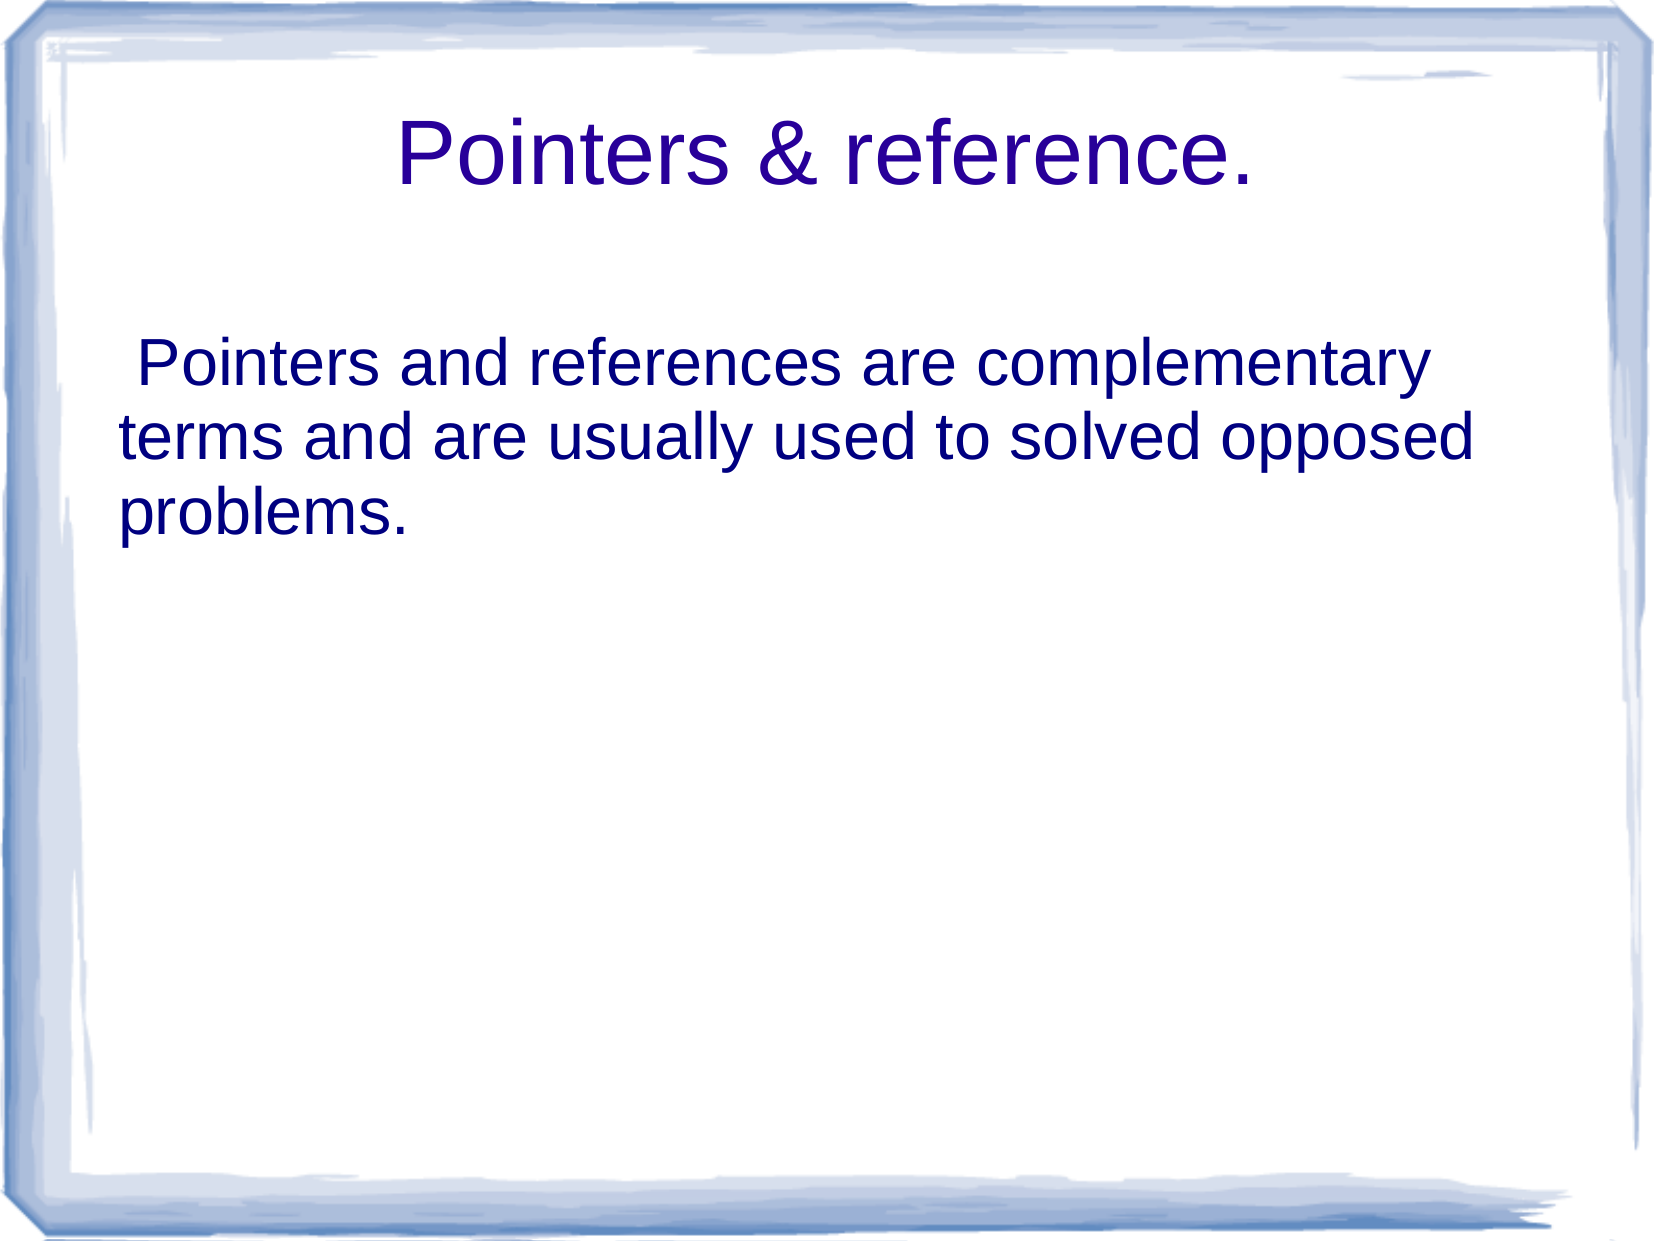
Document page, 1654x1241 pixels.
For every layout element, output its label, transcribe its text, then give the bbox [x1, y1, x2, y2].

title Pointers & reference. [82, 49, 1571, 257]
list Pointers and references are complementary terms and are usually used to solved opposed problems. [118, 324, 1571, 1004]
picture [0, 0, 1654, 1241]
